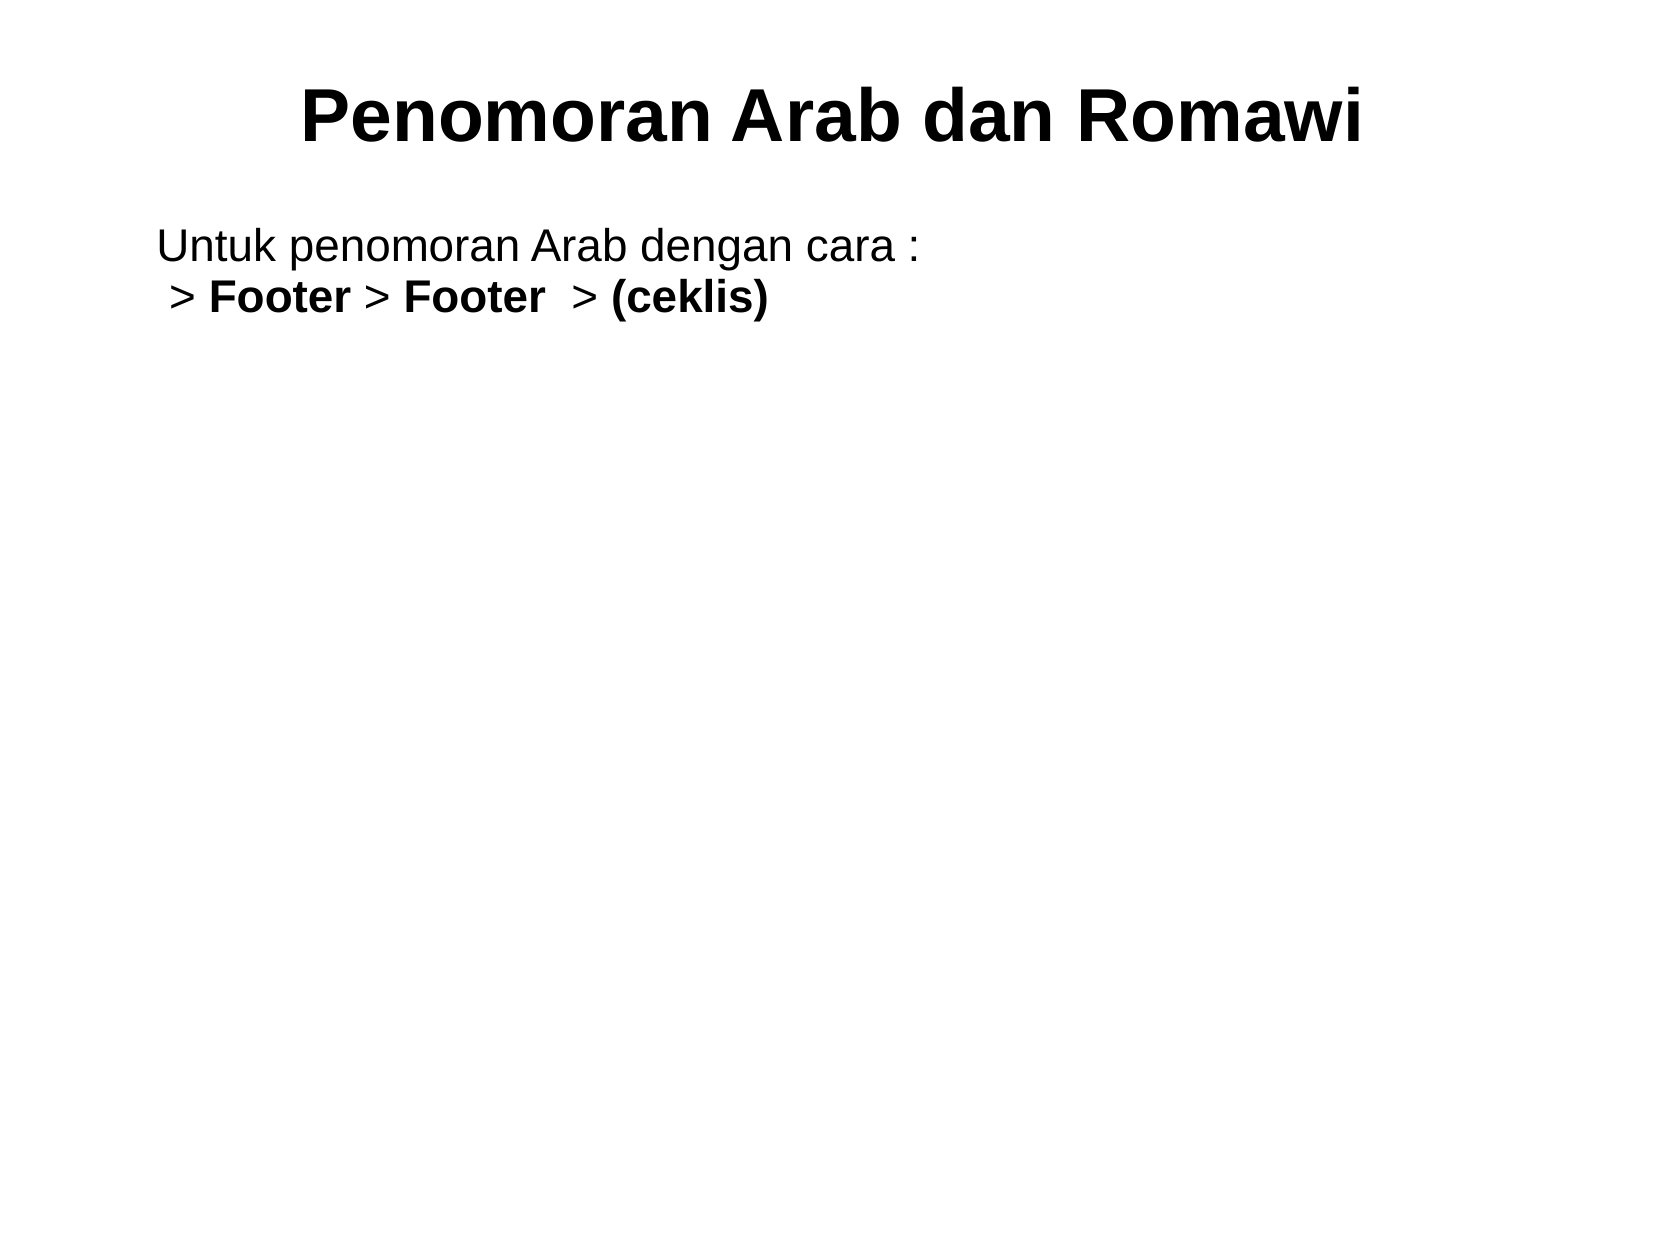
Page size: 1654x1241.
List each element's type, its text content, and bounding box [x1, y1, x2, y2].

title Penomoran Arab dan Romawi [124, 35, 1542, 196]
text_box Untuk penomoran Arab dengan cara : > Footer > Footer > (ceklis) [141, 212, 1531, 330]
